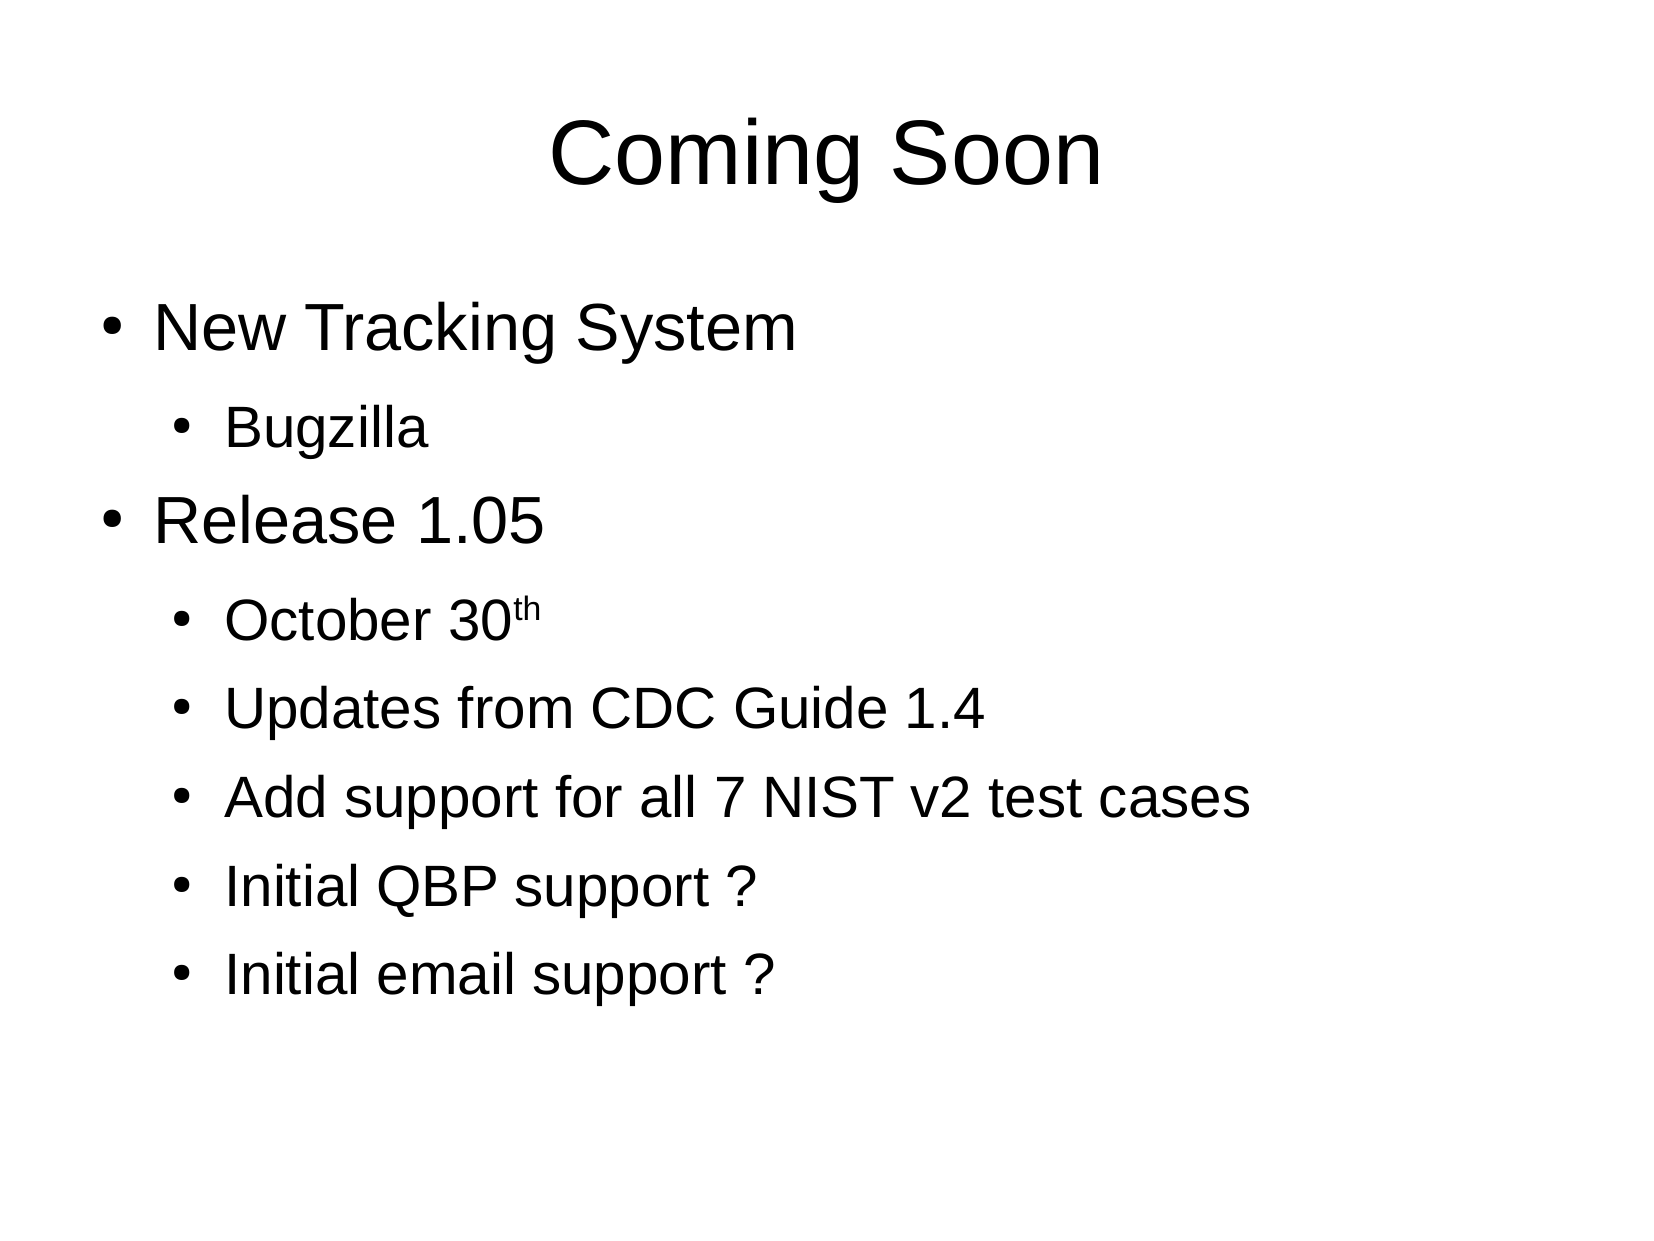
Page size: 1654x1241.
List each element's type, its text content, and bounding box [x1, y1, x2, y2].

list New Tracking System Bugzilla Release 1.05 October 30th Updates from CDC Guide 1.4 Add support for all 7 NIST v2 test cases Initial QBP support ? Initial email support ? [82, 290, 1571, 1109]
title Coming Soon [82, 49, 1571, 257]
